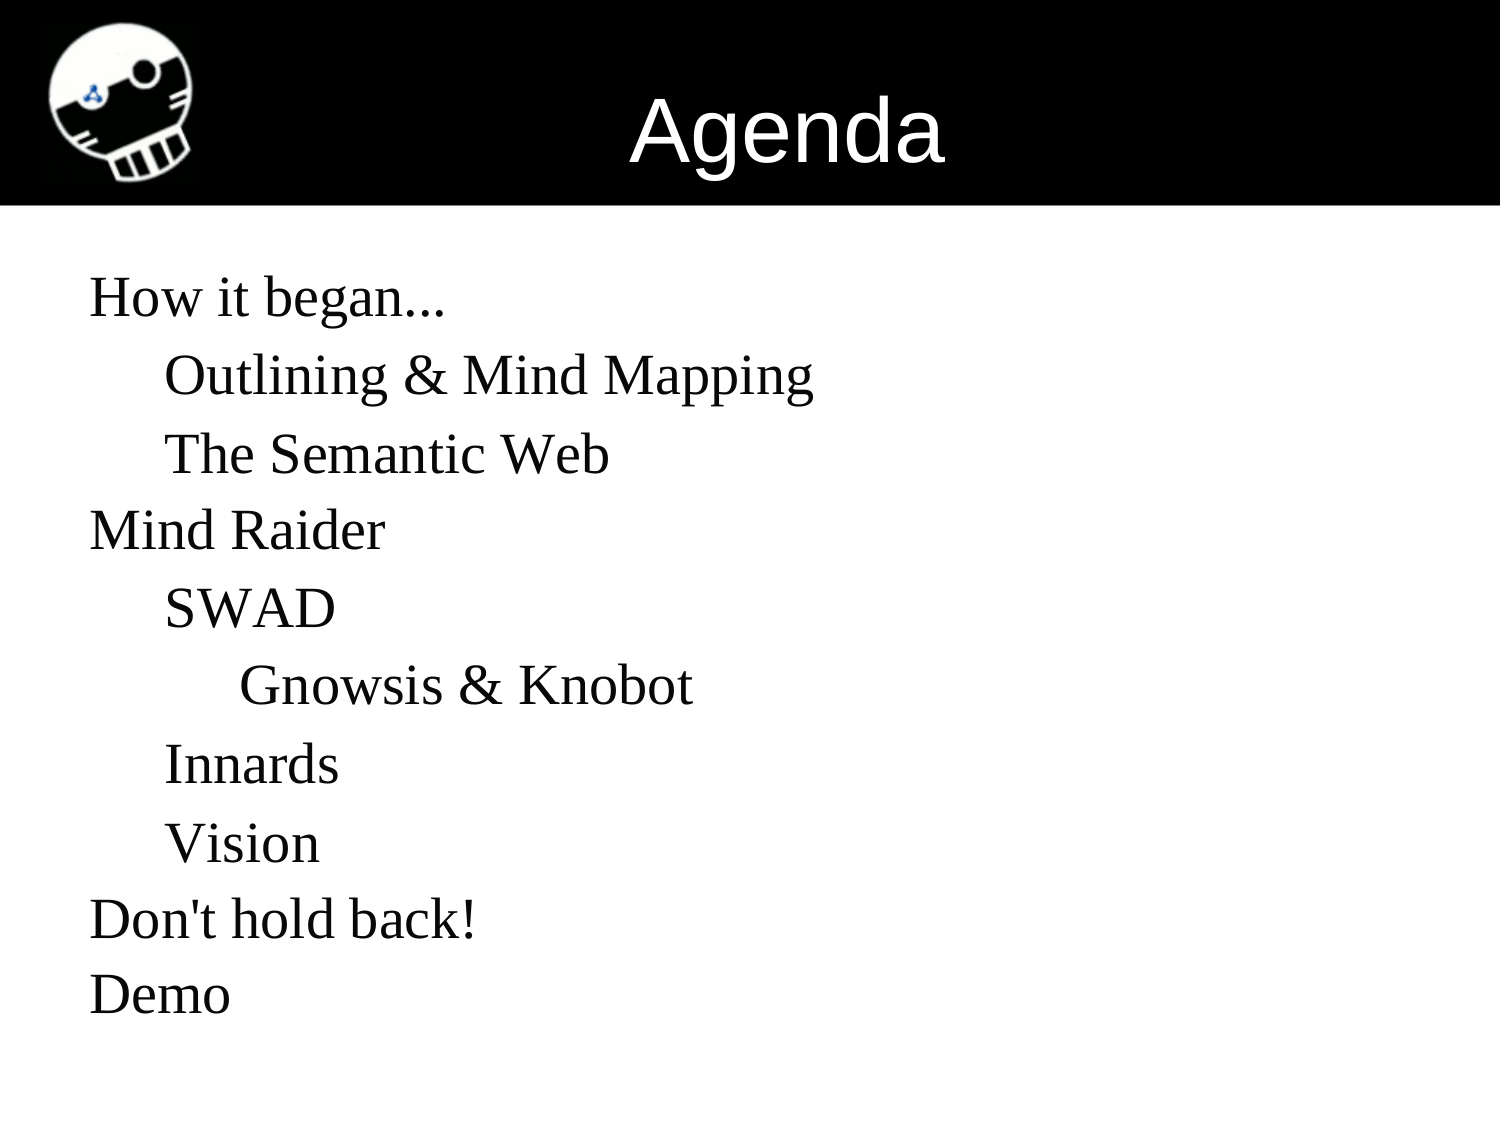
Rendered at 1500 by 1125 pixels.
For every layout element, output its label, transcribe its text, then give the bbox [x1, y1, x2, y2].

list How it began... Outlining & Mind Mapping The Semantic Web Mind Raider SWAD Gnowsis & Knobot Innards Vision Don't hold back! Demo [75, 262, 1426, 1088]
title Agenda [150, 37, 1426, 225]
picture [0, 0, 1500, 1125]
